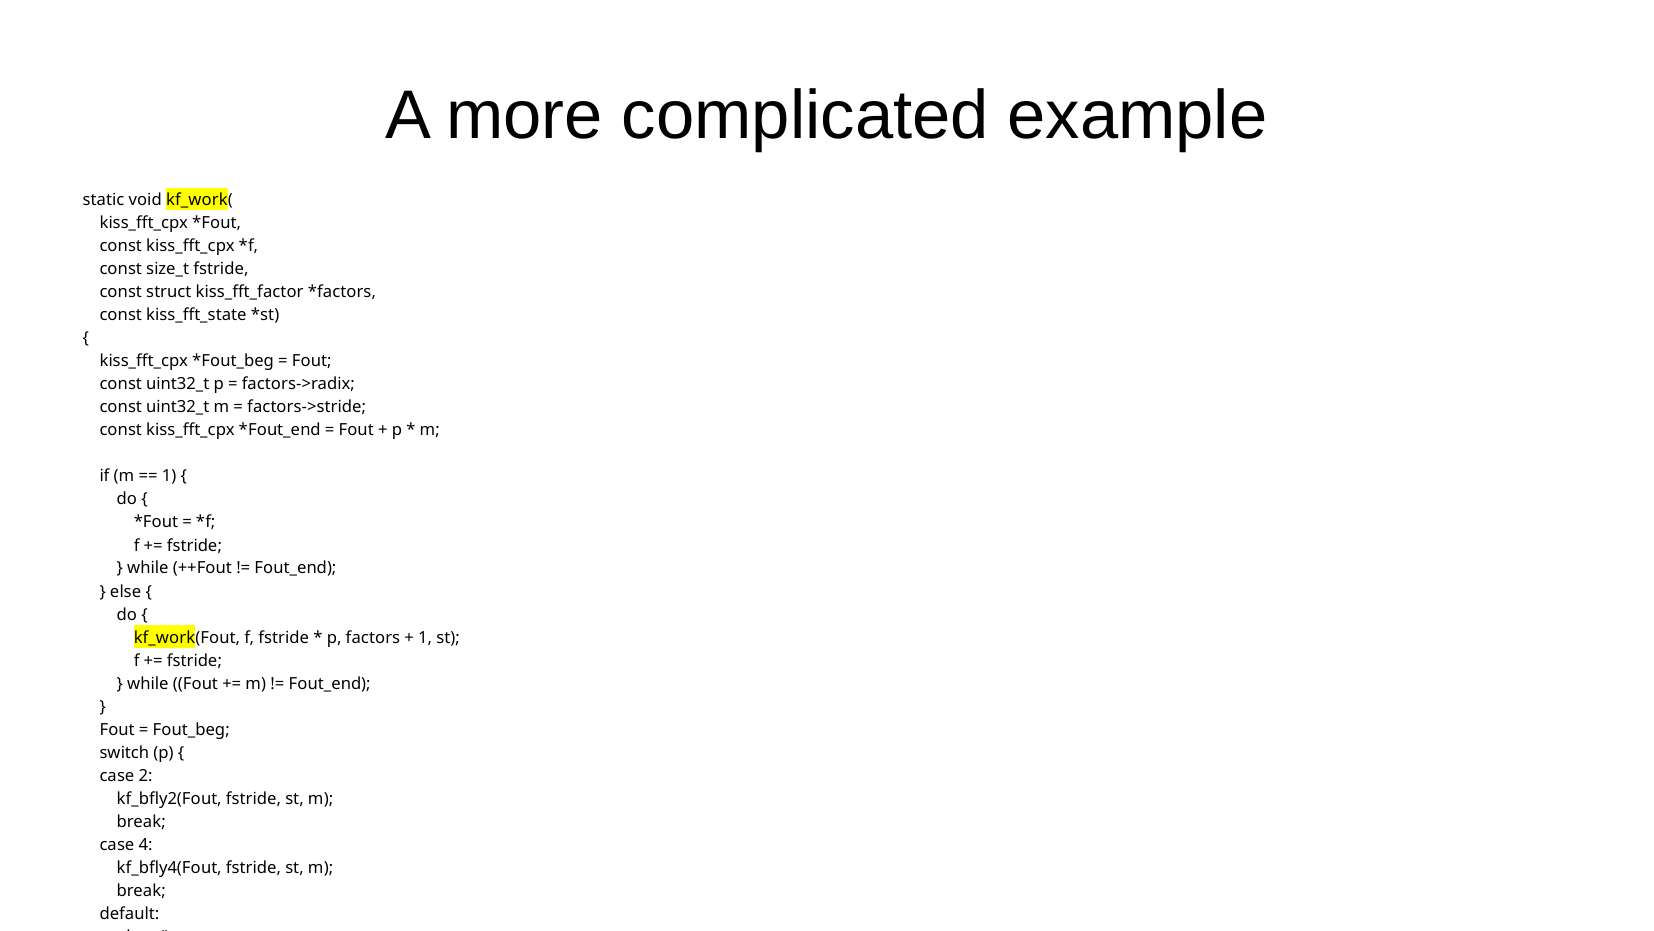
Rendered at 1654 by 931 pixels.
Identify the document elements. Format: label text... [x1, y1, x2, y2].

title A more complicated example [82, 37, 1571, 187]
list static void kf_work( kiss_fft_cpx *Fout, const kiss_fft_cpx *f, const size_t fstride, const struct kiss_fft_factor *factors, const kiss_fft_state *st) { kiss_fft_cpx *Fout_beg = Fout; const uint32_t p = factors->radix; const uint32_t m = factors->stride; const kiss_fft_cpx *Fout_end = Fout + p * m; if (m == 1) { do { *Fout = *f; f += fstride; } while (++Fout != Fout_end); } else { do { kf_work(Fout, f, fstride * p, factors + 1, st); f += fstride; } while ((Fout += m) != Fout_end); } Fout = Fout_beg; switch (p) { case 2: kf_bfly2(Fout, fstride, st, m); break; case 4: kf_bfly4(Fout, fstride, st, m); break; default: abort(); } } [82, 187, 1571, 901]
